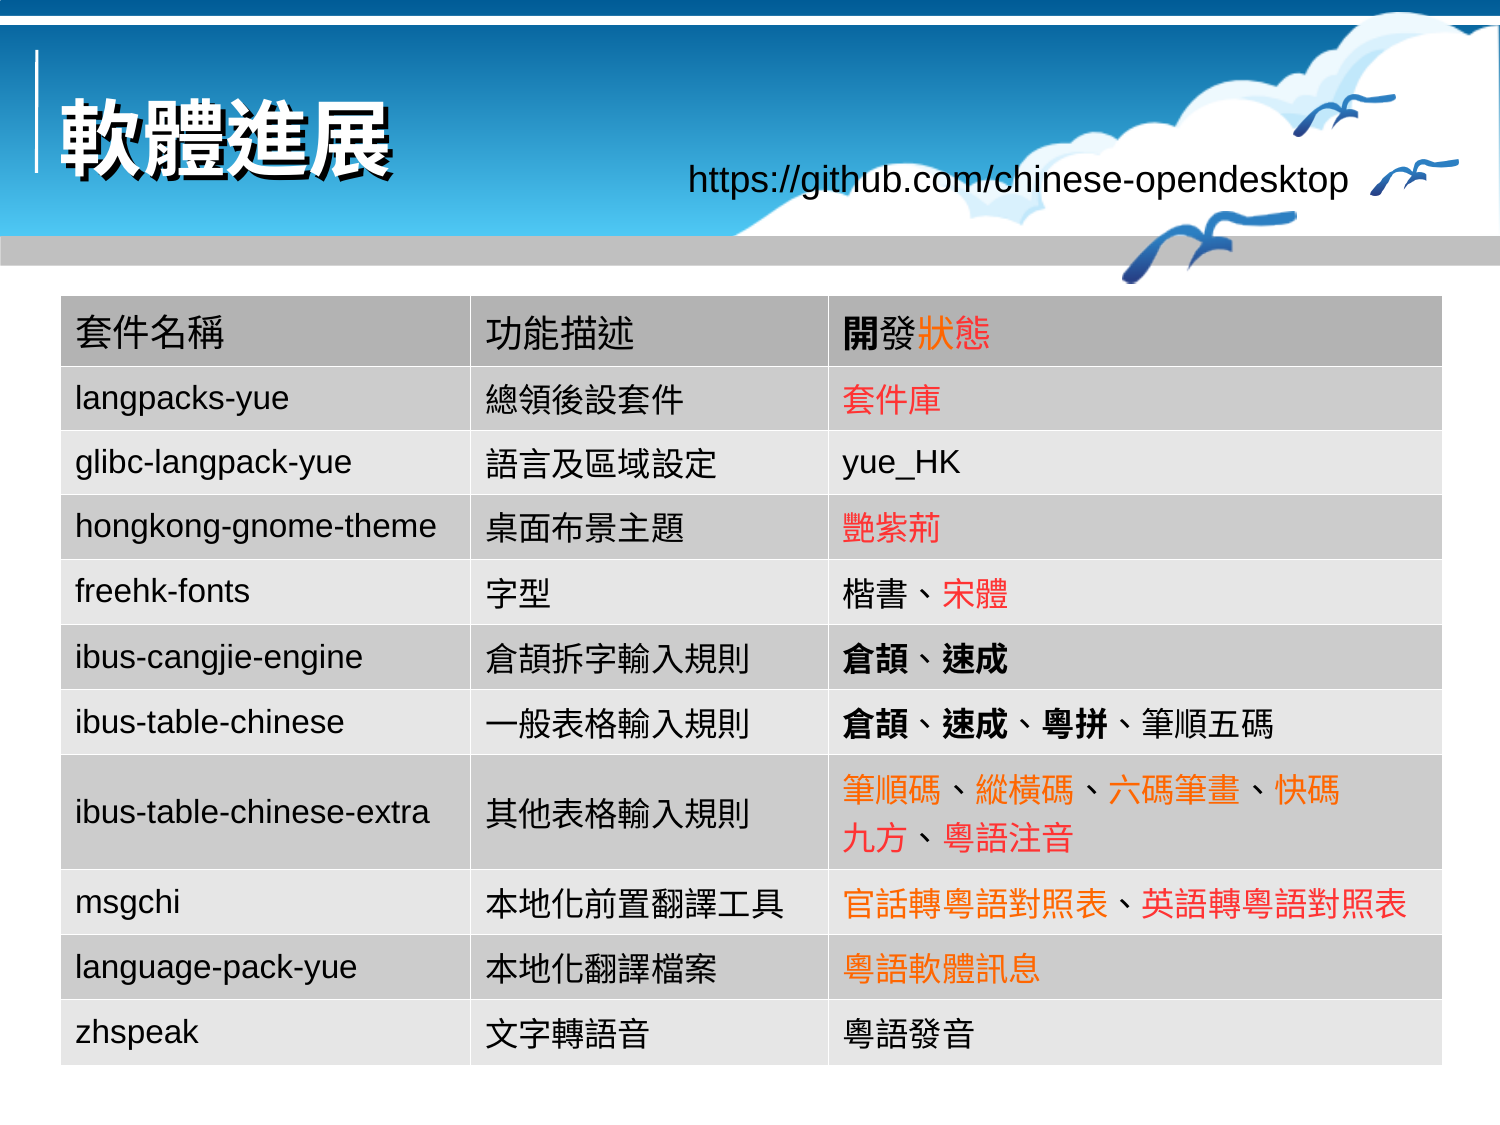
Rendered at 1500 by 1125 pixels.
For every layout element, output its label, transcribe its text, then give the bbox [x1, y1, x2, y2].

table_cell 語言及區域設定 [471, 431, 828, 494]
table_cell 總領後設套件 [471, 367, 828, 430]
table_cell 本地化翻譯檔案 [471, 935, 828, 999]
table_cell langpacks-yue [61, 367, 470, 430]
table_cell 粵語軟體訊息 [829, 935, 1442, 999]
picture [730, 12, 1500, 284]
table_cell language-pack-yue [61, 935, 470, 999]
table_cell ibus-cangjie-engine [61, 625, 470, 689]
table_cell 倉頡拆字輸入規則 [471, 625, 828, 689]
table_cell zhspeak [61, 1000, 470, 1065]
table_cell 艷紫荊 [829, 495, 1442, 559]
table_cell glibc-langpack-yue [61, 431, 470, 494]
text_box https://github.com/chinese-opendesktop [673, 153, 1382, 220]
table_header 功能描述 [471, 296, 828, 366]
table_cell 粵語發音 [829, 1000, 1442, 1065]
table_cell hongkong-gnome-theme [61, 495, 470, 559]
table_cell 倉頡、速成 [829, 625, 1442, 689]
table_header 套件名稱 [61, 296, 470, 366]
table_cell 倉頡、速成、粵拼、筆順五碼 [829, 690, 1442, 754]
table_cell 一般表格輸入規則 [471, 690, 828, 754]
table_header 開發狀態 [829, 296, 1442, 366]
table_cell 楷書、宋體 [829, 560, 1442, 624]
table_cell 本地化前置翻譯工具 [471, 870, 828, 934]
table_cell ibus-table-chinese-extra [61, 755, 470, 869]
table_cell msgchi [61, 870, 470, 934]
table_cell 其他表格輸入規則 [471, 755, 828, 869]
table_cell ibus-table-chinese [61, 690, 470, 754]
table_cell 桌面布景主題 [471, 495, 828, 559]
table_cell 官話轉粵語對照表、英語轉粵語對照表 [829, 870, 1442, 934]
table_cell 字型 [471, 560, 828, 624]
table_cell yue_HK [829, 431, 1442, 494]
table_cell freehk-fonts [61, 560, 470, 624]
table_cell 筆順碼、縱橫碼、六碼筆畫、快碼 九方、粵語注音 [829, 755, 1442, 869]
table_cell 套件庫 [829, 367, 1442, 430]
title 軟體進展 [59, 86, 1465, 186]
table_cell 文字轉語音 [471, 1000, 828, 1065]
